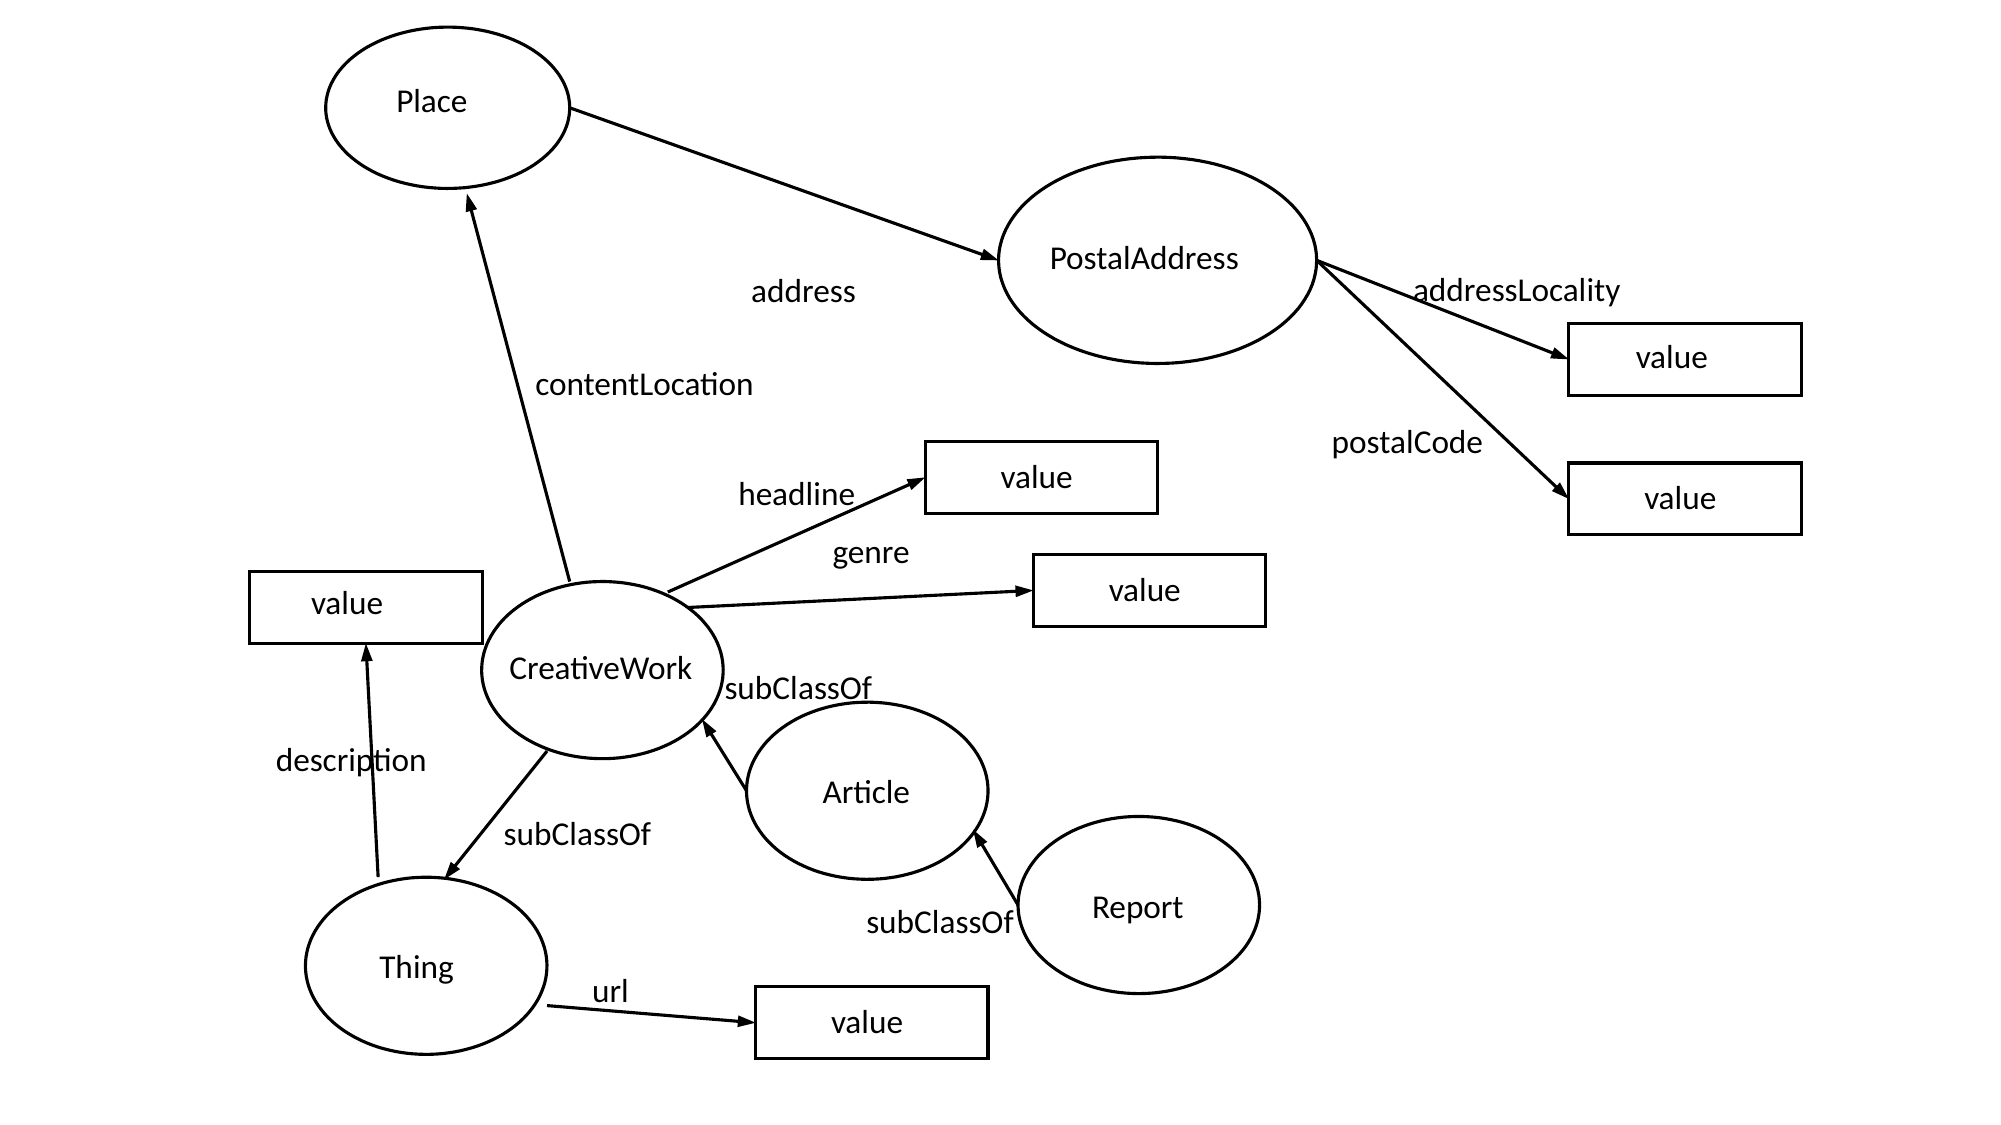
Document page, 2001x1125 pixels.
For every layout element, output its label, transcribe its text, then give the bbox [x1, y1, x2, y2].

text_box value [1620, 327, 1725, 384]
text_box value [1093, 560, 1197, 616]
text_box addressLocality [1398, 295, 1451, 316]
text_box postalCode [1482, 413, 1501, 431]
text_box address [736, 262, 873, 318]
text_box headline [834, 504, 872, 521]
text_box value [1629, 468, 1733, 525]
text_box Place [381, 71, 484, 128]
text_box postalCode [1316, 413, 1501, 469]
text_box description [373, 730, 445, 786]
text_box contentLocation [520, 354, 773, 411]
text_box Thing [364, 938, 470, 994]
text_box Report [1077, 877, 1201, 933]
text_box value [816, 992, 920, 1048]
text_box PostalAddress [1034, 229, 1257, 285]
text_box headline [723, 465, 872, 521]
text_box url [577, 1010, 645, 1017]
text_box CreativeWork [494, 638, 711, 695]
text_box description [260, 730, 371, 786]
text_box addressLocality [1398, 260, 1639, 316]
text_box value [296, 573, 400, 630]
text_box Article [807, 762, 927, 819]
text_box subClassOf [851, 892, 1031, 949]
text_box subClassOf [709, 658, 889, 715]
text_box url [577, 961, 645, 1011]
text_box value [985, 447, 1089, 503]
text_box subClassOf [488, 804, 668, 860]
text_box genre [817, 523, 927, 579]
